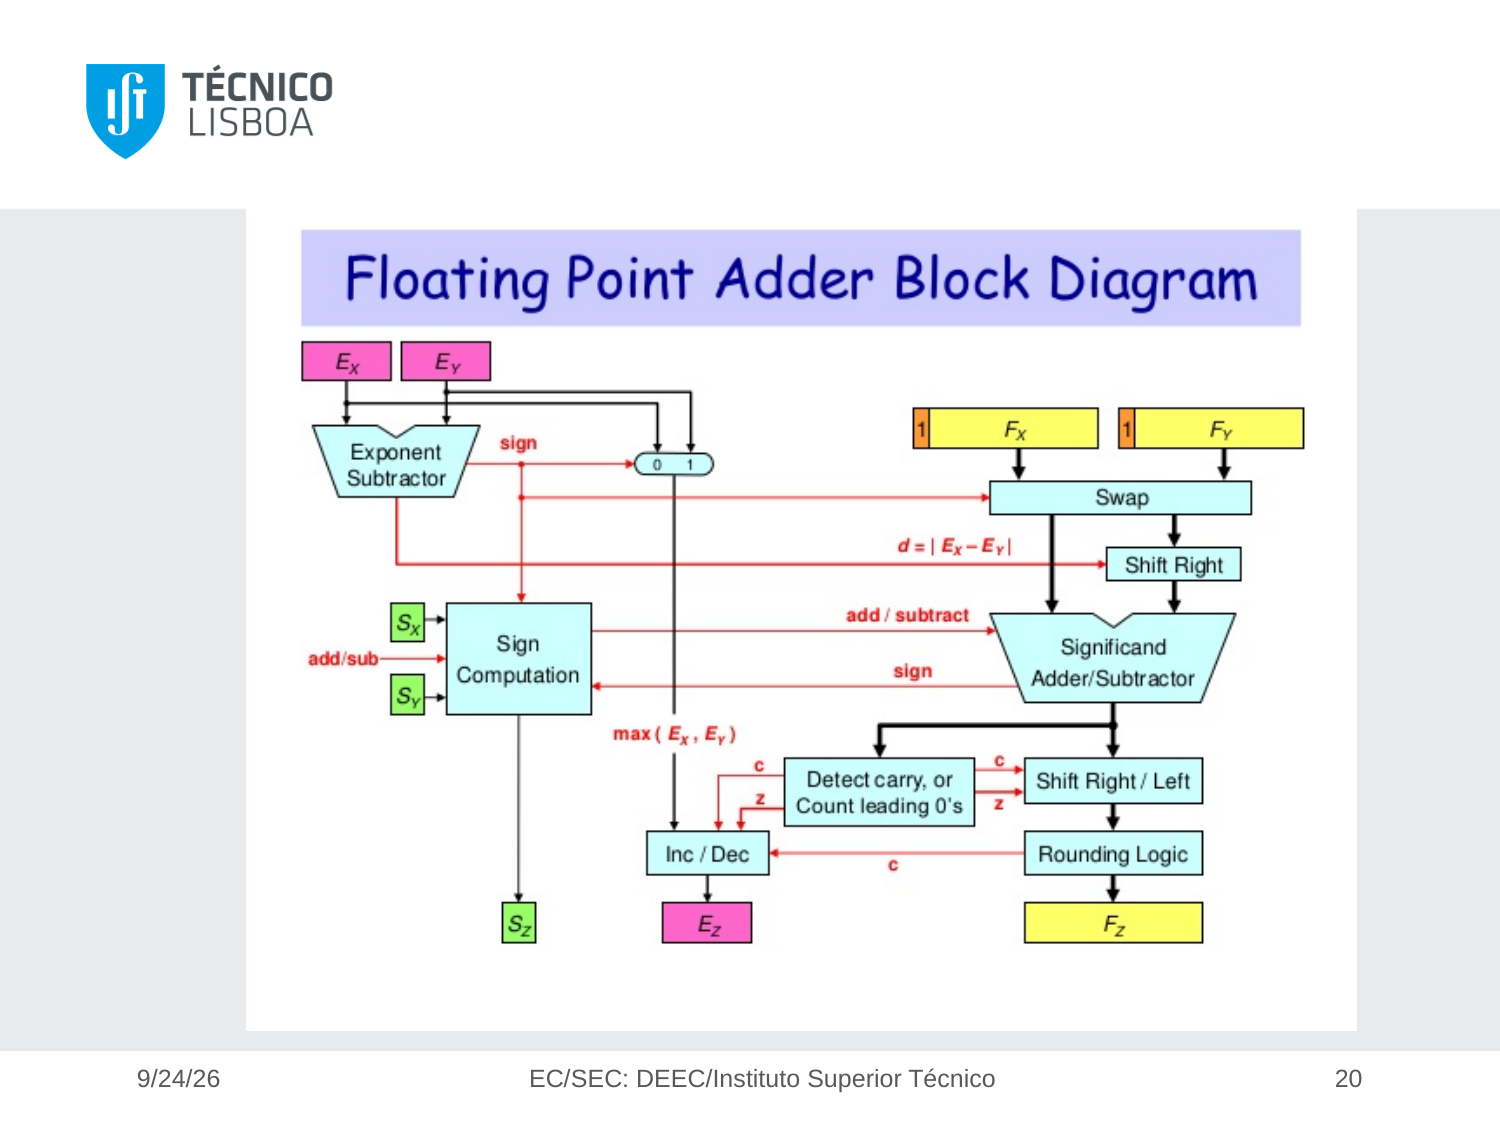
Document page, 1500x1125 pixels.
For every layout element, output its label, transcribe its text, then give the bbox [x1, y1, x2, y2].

slide_number 11/15/18 [121, 1052, 425, 1103]
picture [0, 0, 1500, 1125]
slide_number <number> [1077, 1052, 1378, 1103]
footer EC/SEC: DEEC/Instituto Superior Técnico [512, 1052, 1021, 1103]
